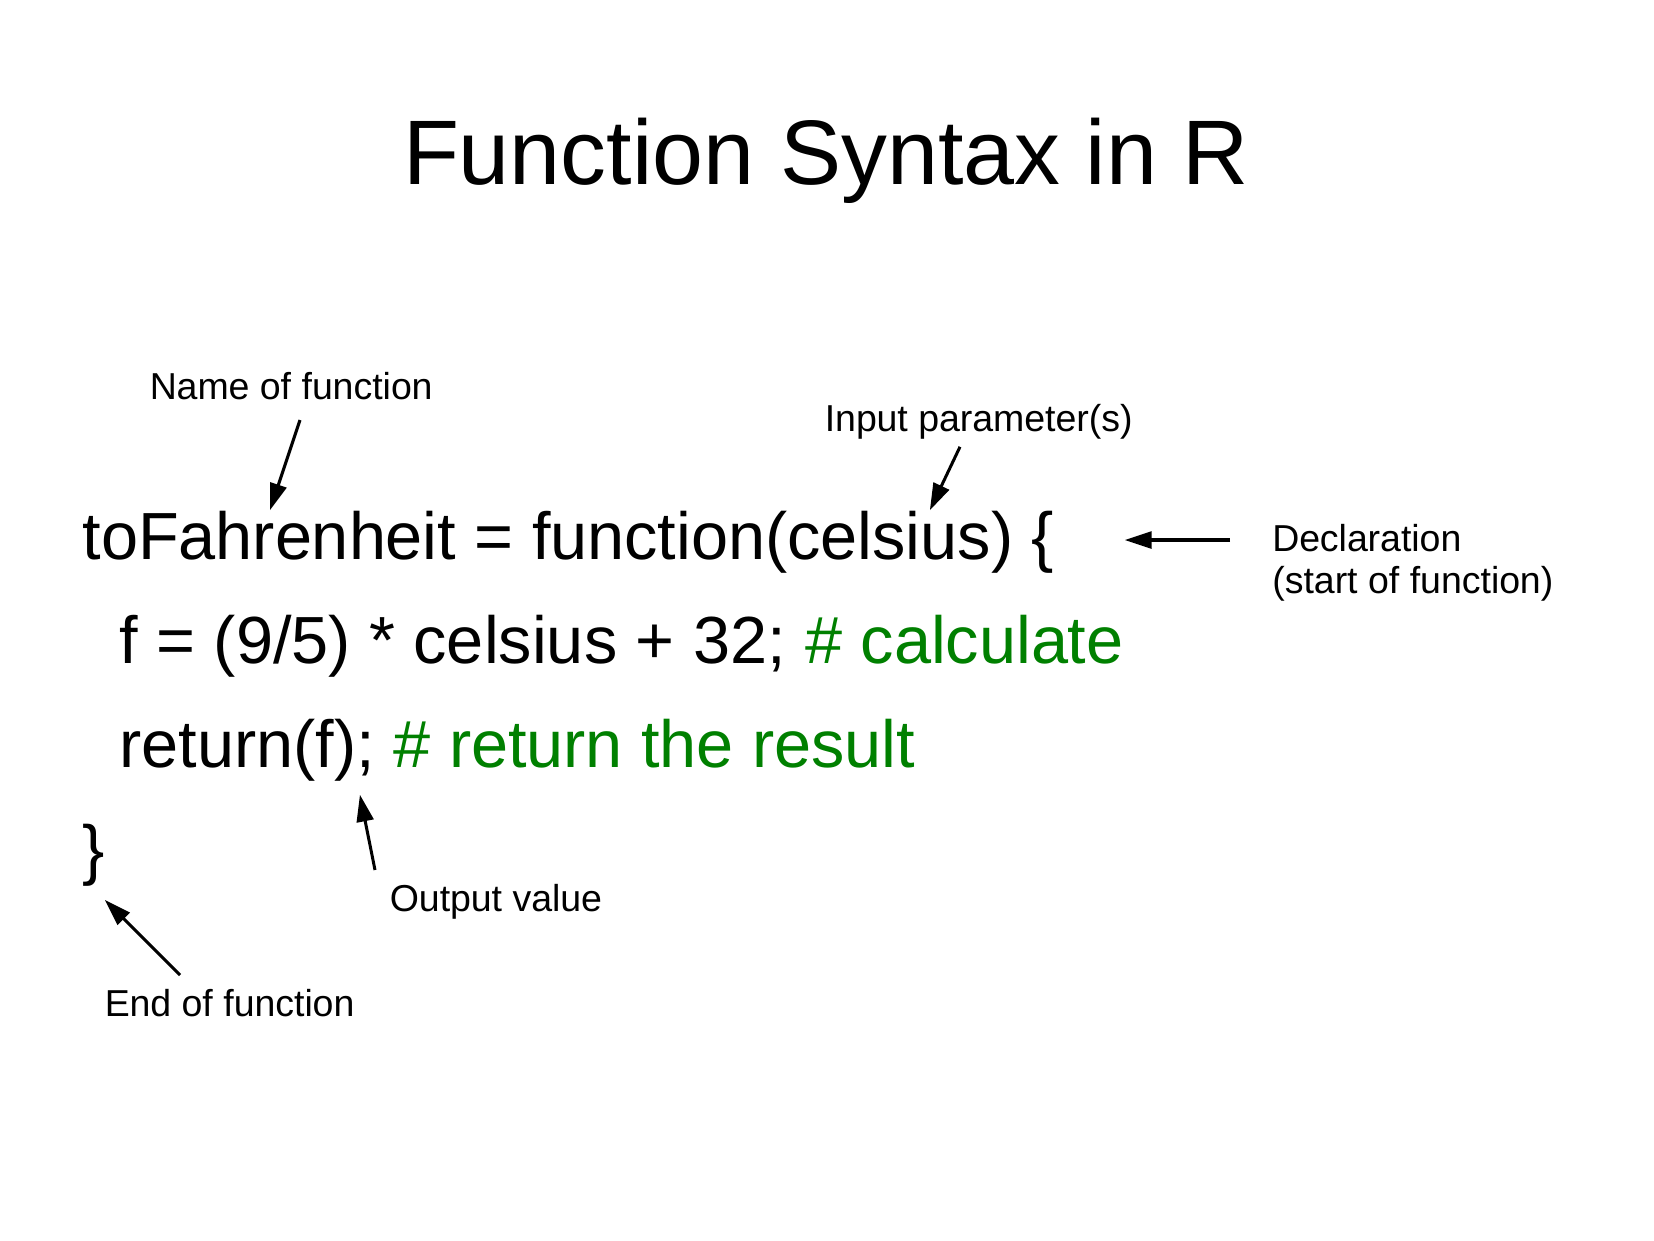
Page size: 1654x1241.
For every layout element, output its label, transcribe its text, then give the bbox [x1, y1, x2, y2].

text_box Name of function [135, 357, 448, 415]
title Function Syntax in R [82, 49, 1571, 257]
text_box Declaration (start of function) [1257, 510, 1569, 609]
text_box Output value [375, 870, 617, 927]
text_box End of function [90, 975, 370, 1032]
text_box Input parameter(s) [810, 390, 1148, 447]
list toFahrenheit = function(celsius) { f = (9/5) * celsius + 32; # calculate return(f); # return the result } [82, 290, 1538, 1010]
